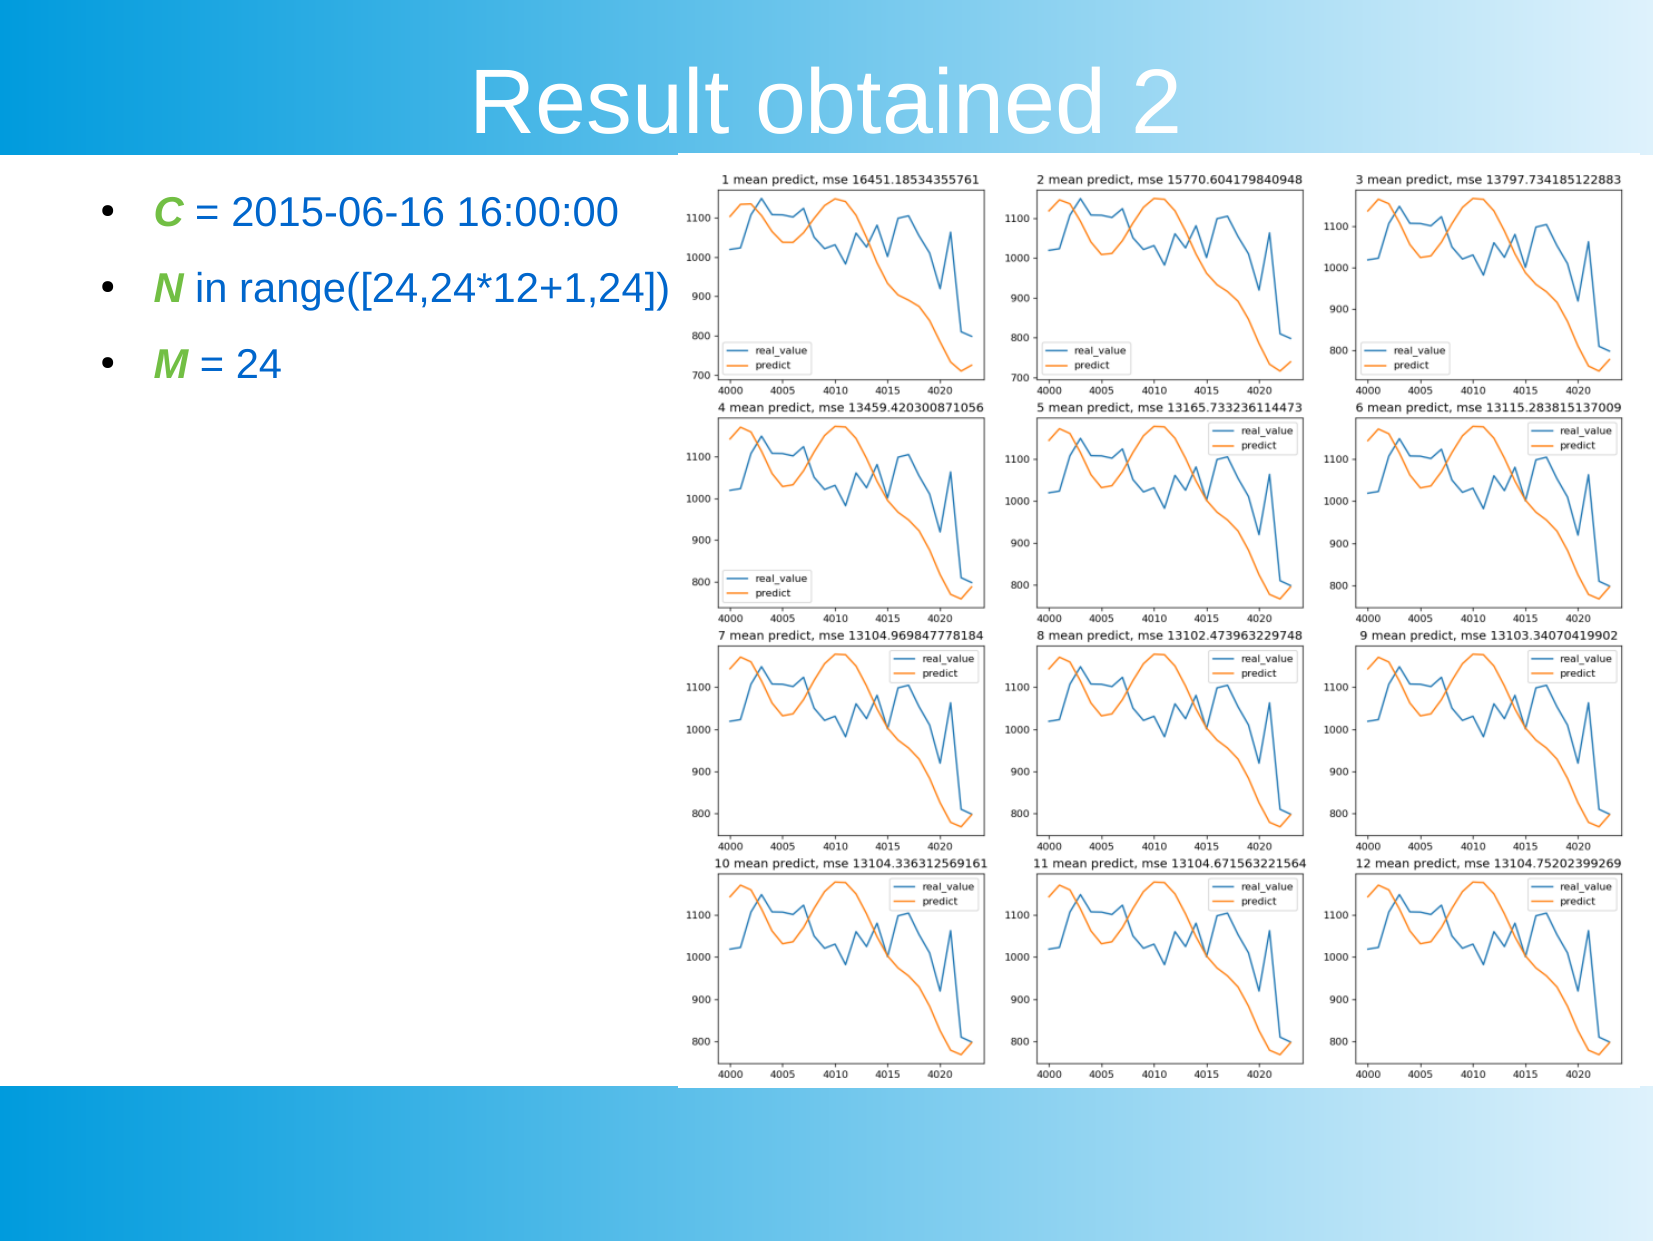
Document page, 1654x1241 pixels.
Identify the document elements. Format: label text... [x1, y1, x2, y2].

list C = 2015-06-16 16:00:00 N in range([24,24*12+1,24]) M = 24 [82, 188, 678, 402]
picture [678, 153, 1640, 1088]
title Result obtained 2 [82, 49, 1571, 155]
